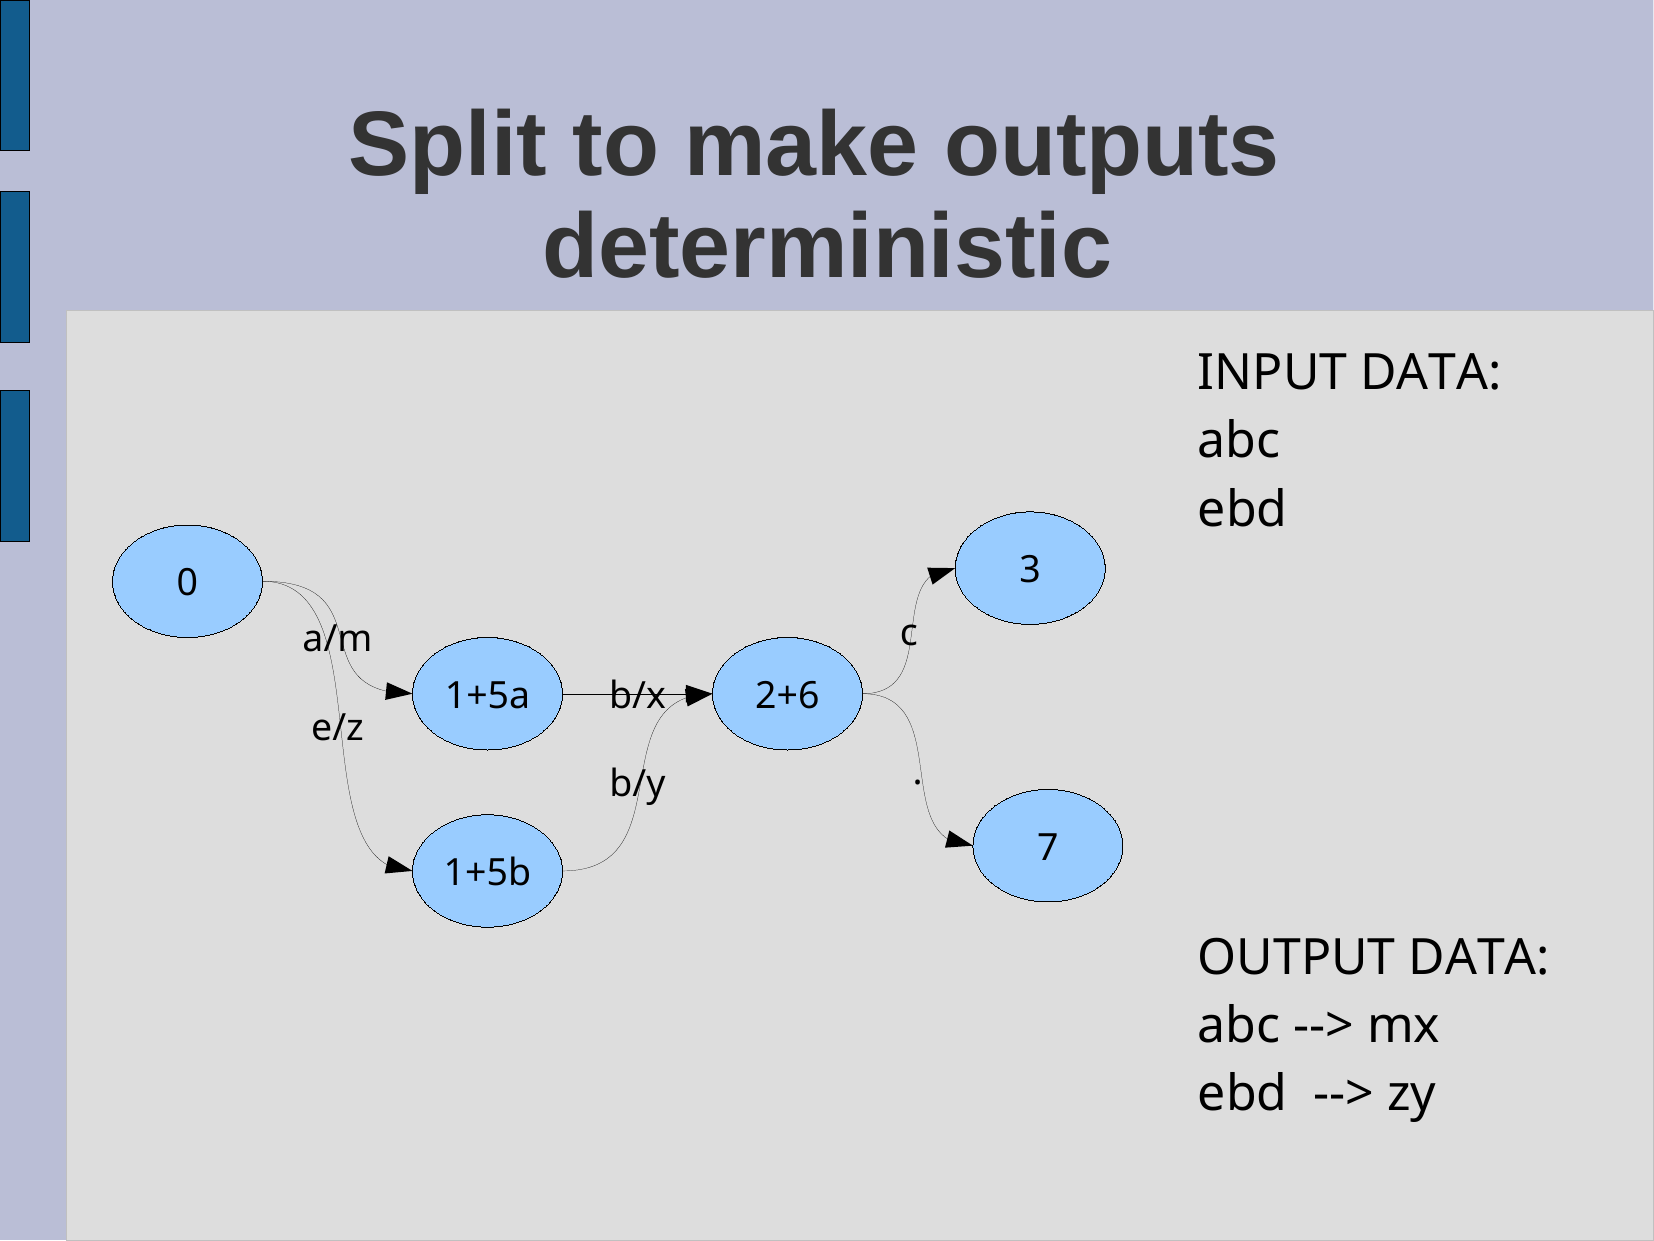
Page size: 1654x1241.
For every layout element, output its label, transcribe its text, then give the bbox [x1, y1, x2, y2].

text_box 1+5a [412, 637, 563, 751]
text_box 3 [955, 511, 1106, 625]
text_box INPUT DATA: abc ebd [1183, 328, 1538, 526]
text_box 7 [972, 789, 1123, 902]
text_box 1+5b [412, 814, 563, 928]
title Split to make outputs deterministic [121, 82, 1534, 308]
text_box 0 [112, 525, 263, 638]
text_box 2+6 [712, 637, 863, 751]
text_box OUTPUT DATA: abc --> mx ebd --> zy [1183, 913, 1594, 1110]
